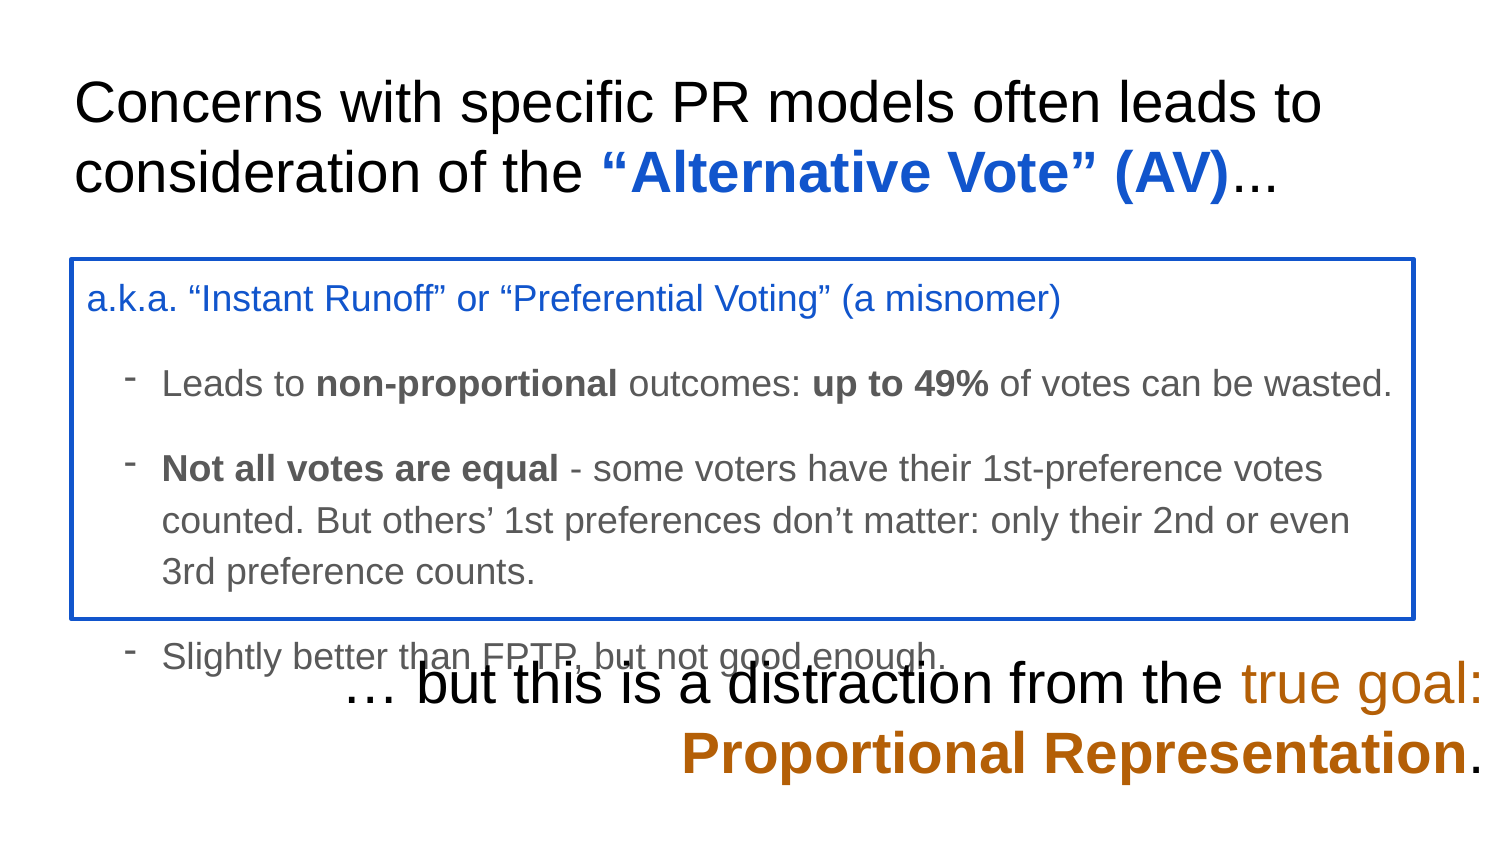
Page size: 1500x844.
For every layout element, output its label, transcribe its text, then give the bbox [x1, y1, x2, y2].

title … but this is a distraction from the true goal: Proportional Representation. [102, 629, 1500, 724]
list a.k.a. “Instant Runoff” or “Preferential Voting” (a misnomer) Leads to non-proportional outcomes: up to 49% of votes can be wasted. Not all votes are equal - some voters have their 1st-preference votes counted. But others’ 1st preferences don’t matter: only their 2nd or even 3rd preference counts. Slightly better than FPTP, but not good enough. [71, 258, 1414, 620]
title Concerns with specific PR models often leads to consideration of the “Alternative Vote” (AV)... [59, 49, 1458, 136]
